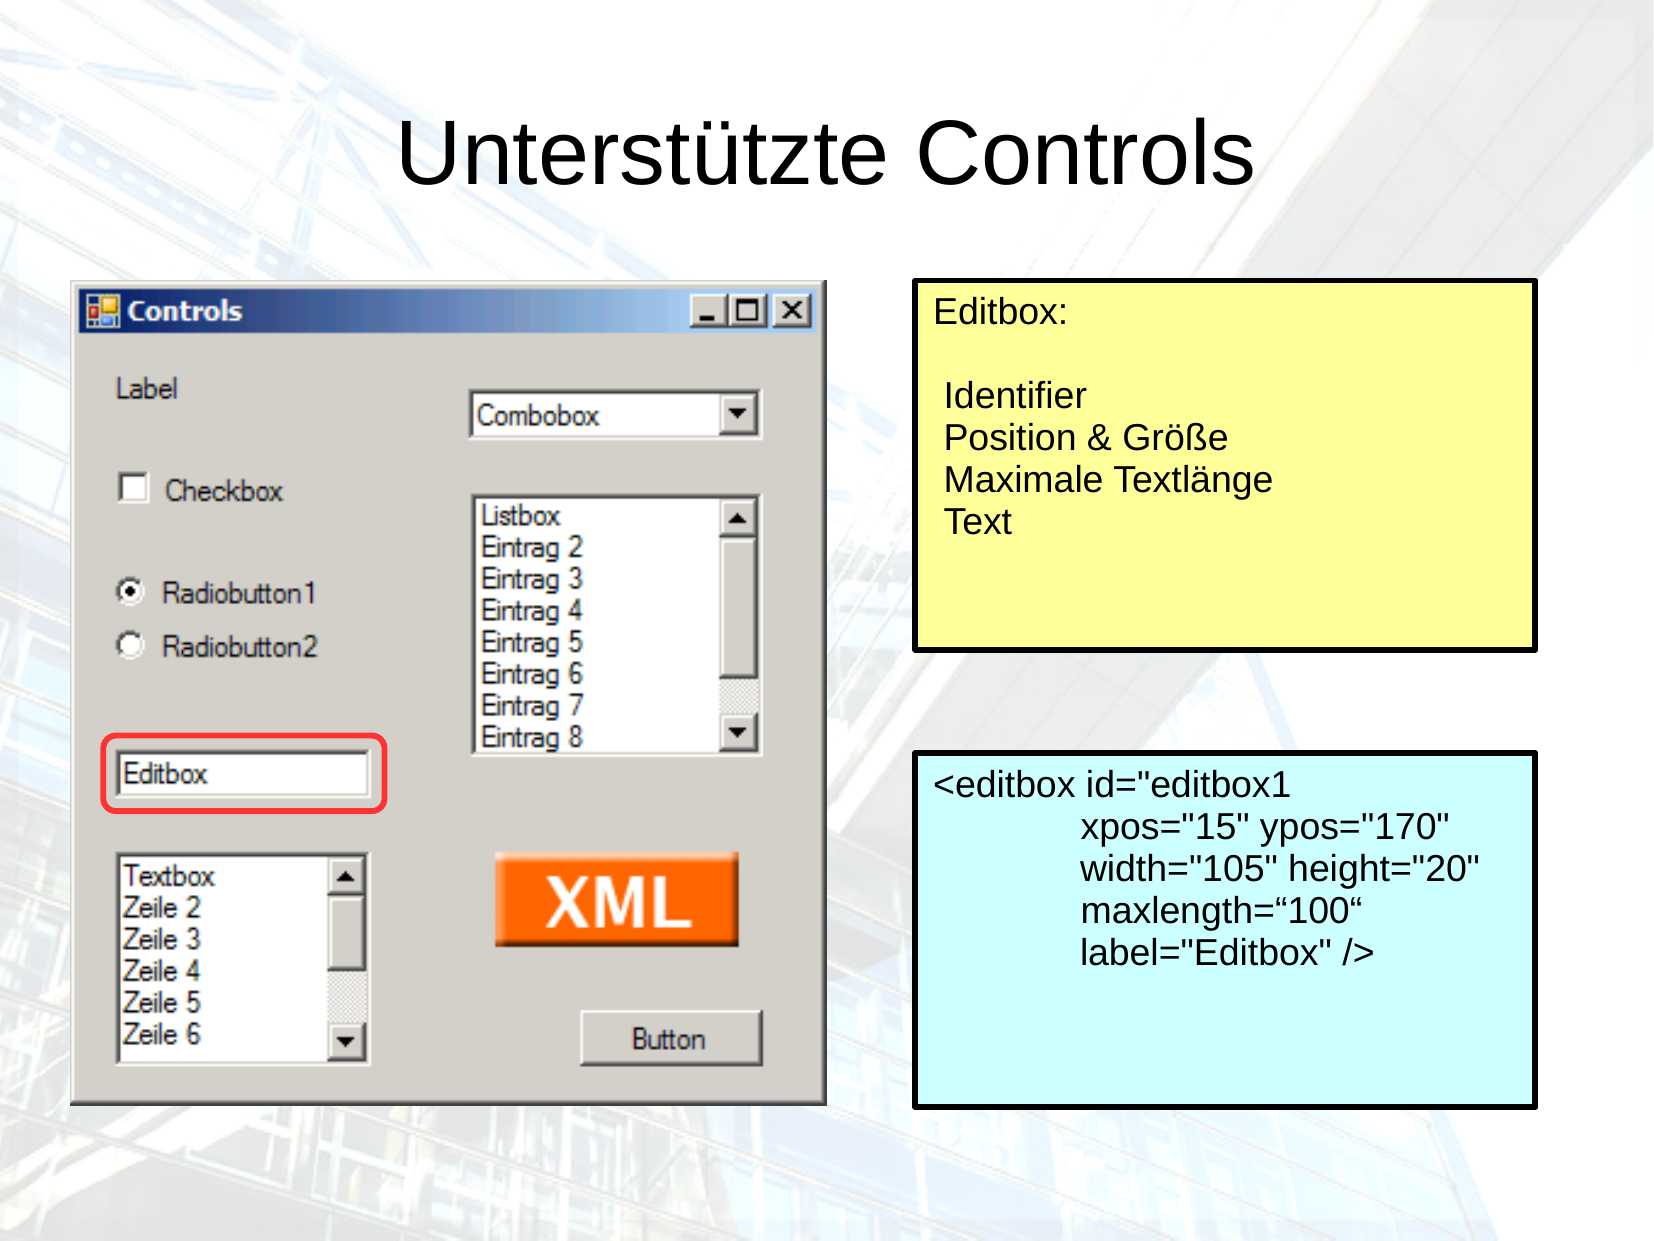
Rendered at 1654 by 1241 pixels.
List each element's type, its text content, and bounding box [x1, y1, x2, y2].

text_box <editbox id="editbox1 xpos="15" ypos="170" width="105" height="20" maxlength=“100“ label="Editbox" /> [915, 752, 1536, 1108]
text_box Editbox: Identifier Position & Größe Maximale Textlänge Text [915, 280, 1536, 650]
title Unterstützte Controls [82, 56, 1571, 250]
picture [0, 0, 1654, 1241]
